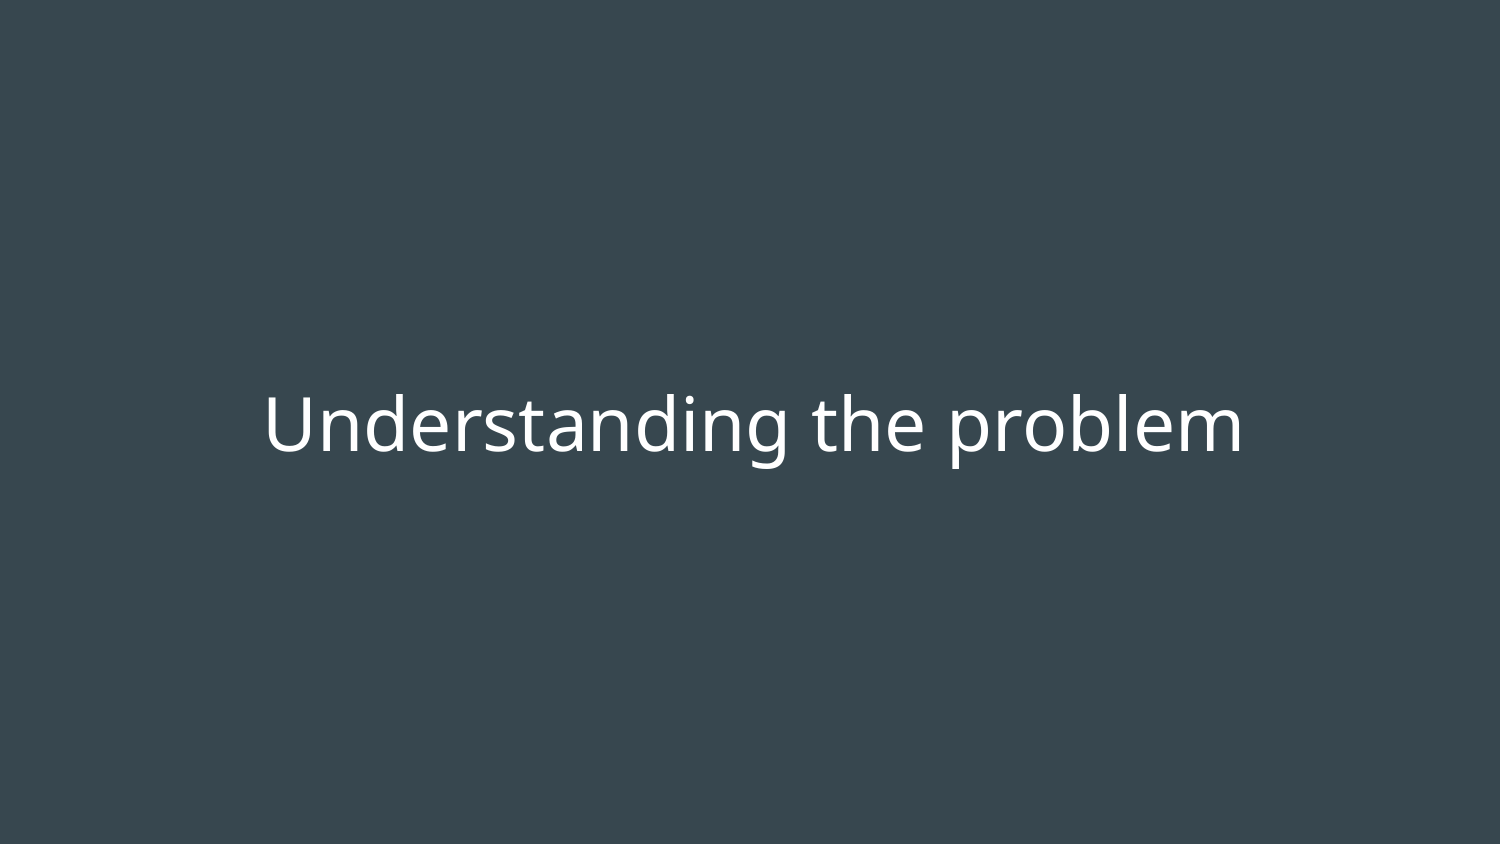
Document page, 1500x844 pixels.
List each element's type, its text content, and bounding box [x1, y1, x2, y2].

title Understanding the problem [110, 351, 1399, 493]
